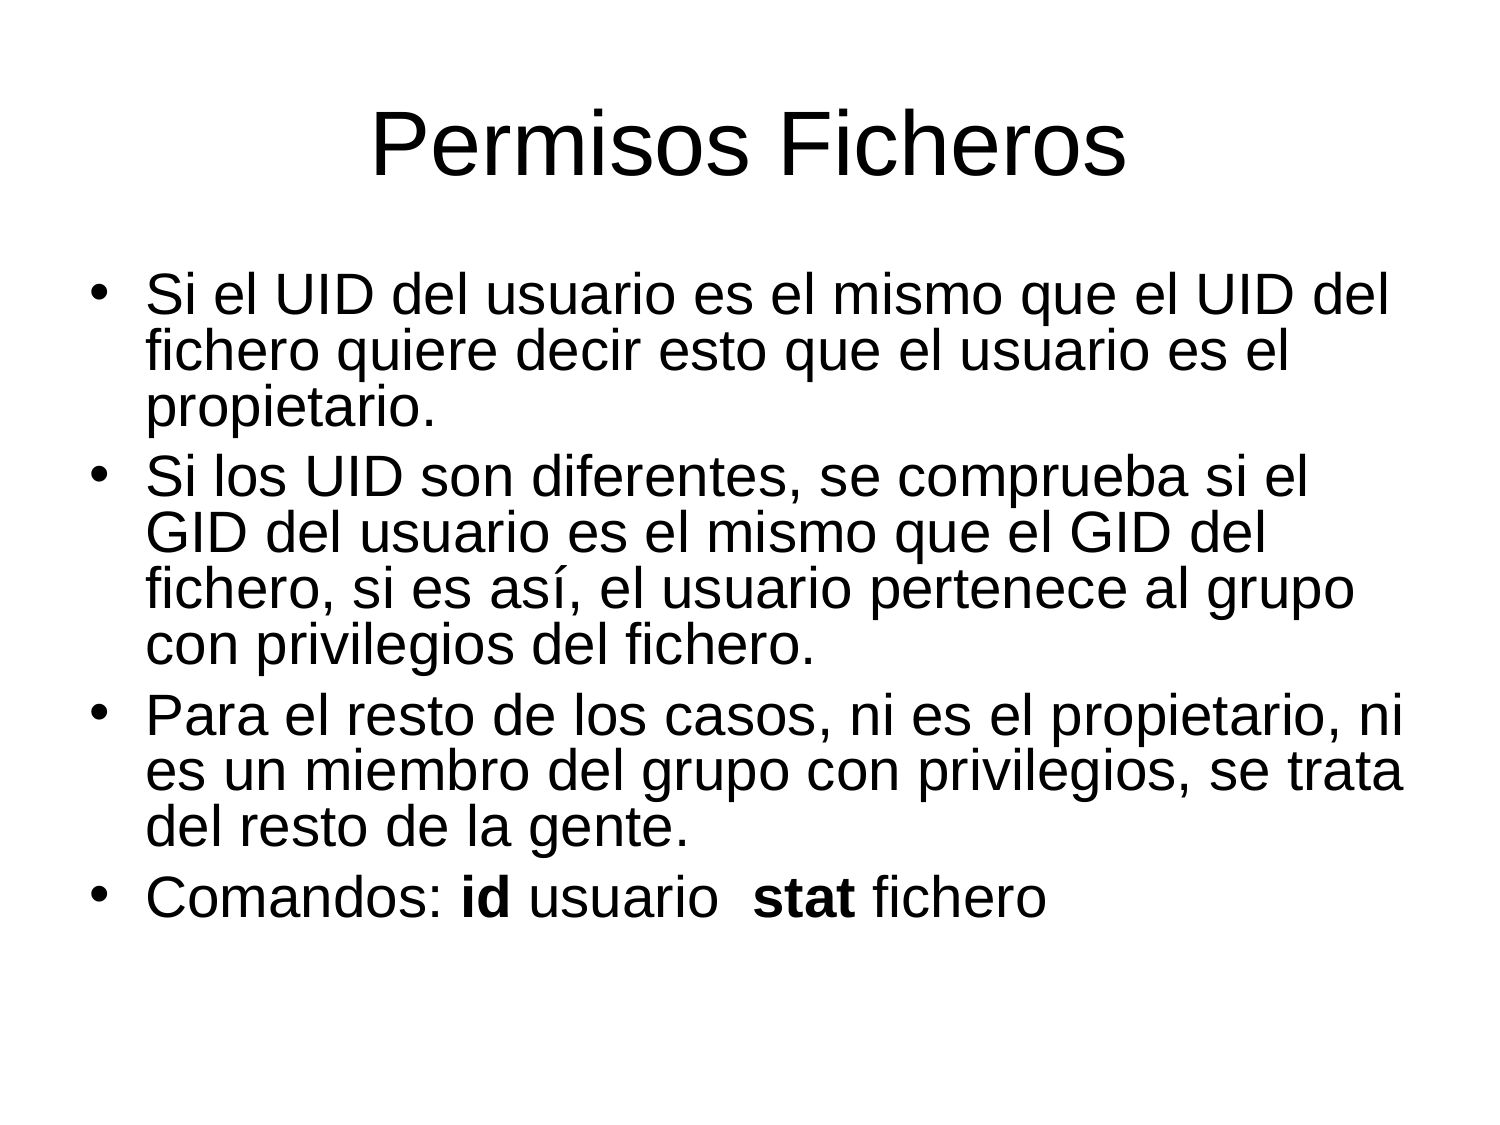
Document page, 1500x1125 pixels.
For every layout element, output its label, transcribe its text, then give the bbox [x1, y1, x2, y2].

list Si el UID del usuario es el mismo que el UID del fichero quiere decir esto que el usuario es el propietario. Si los UID son diferentes, se comprueba si el GID del usuario es el mismo que el GID del fichero, si es así, el usuario pertenece al grupo con privilegios del fichero. Para el resto de los casos, ni es el propietario, ni es un miembro del grupo con privilegios, se trata del resto de la gente. Comandos: id usuario stat fichero [75, 262, 1426, 1005]
title Permisos Ficheros [75, 45, 1426, 233]
